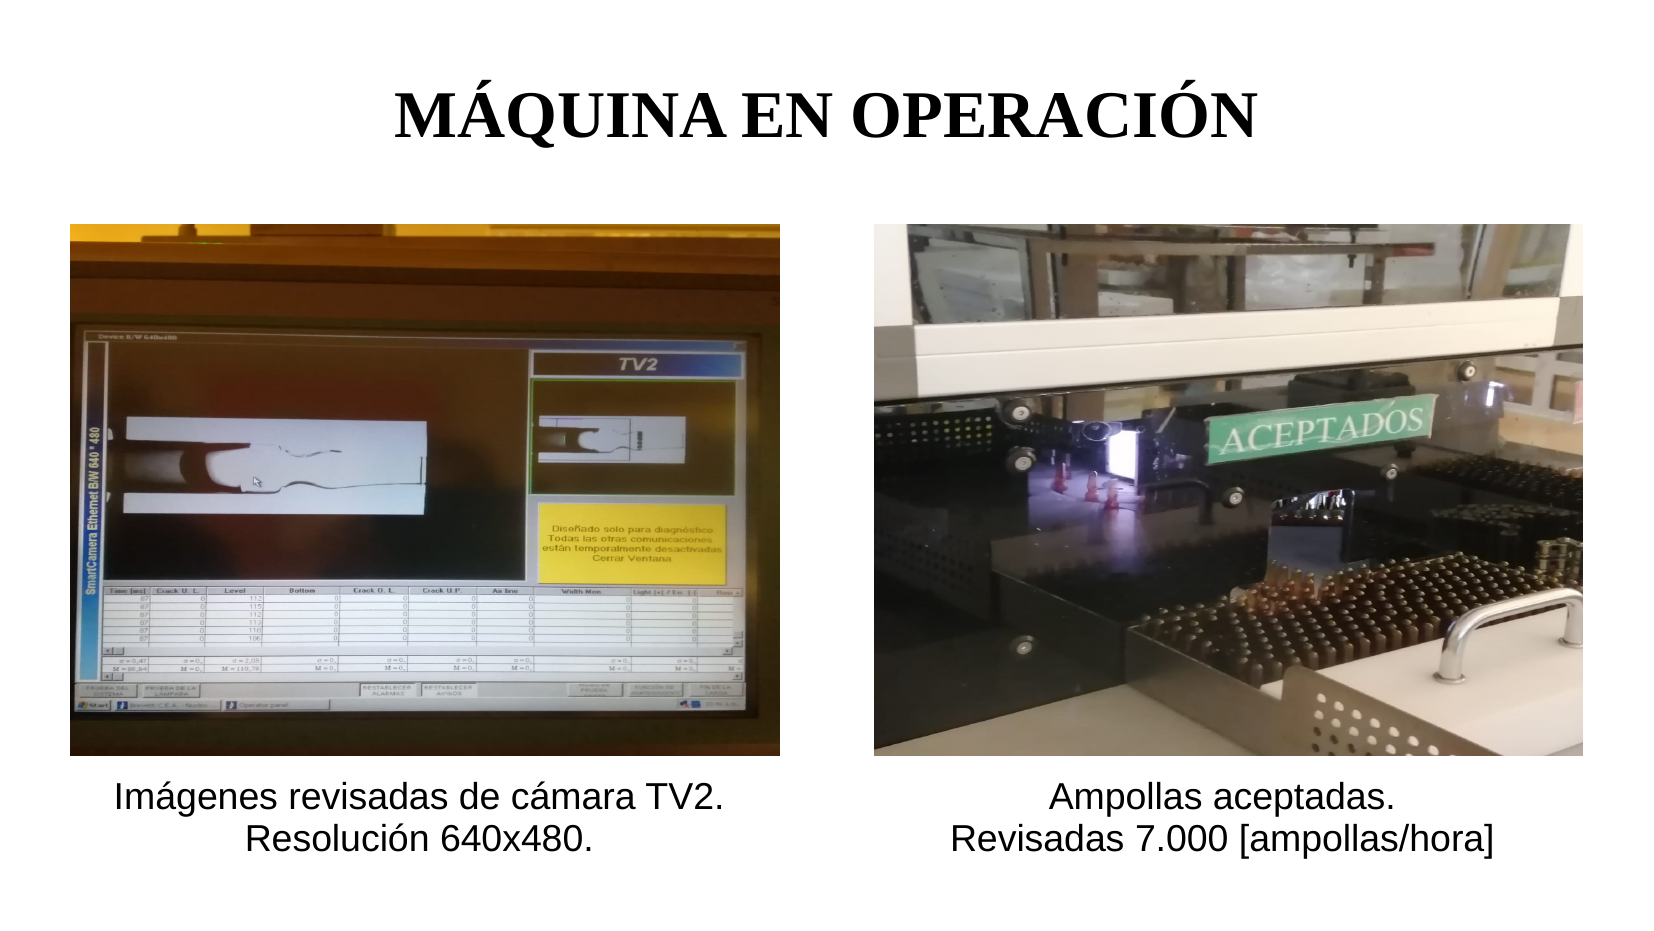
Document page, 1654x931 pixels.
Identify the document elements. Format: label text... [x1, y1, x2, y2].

text_box Ampollas aceptadas. Revisadas 7.000 [ampollas/hora] [862, 767, 1583, 867]
title MÁQUINA EN OPERACIÓN [82, 37, 1571, 193]
picture [874, 224, 1583, 756]
text_box Imágenes revisadas de cámara TV2. Resolución 640x480. [59, 767, 780, 867]
picture [70, 224, 780, 756]
